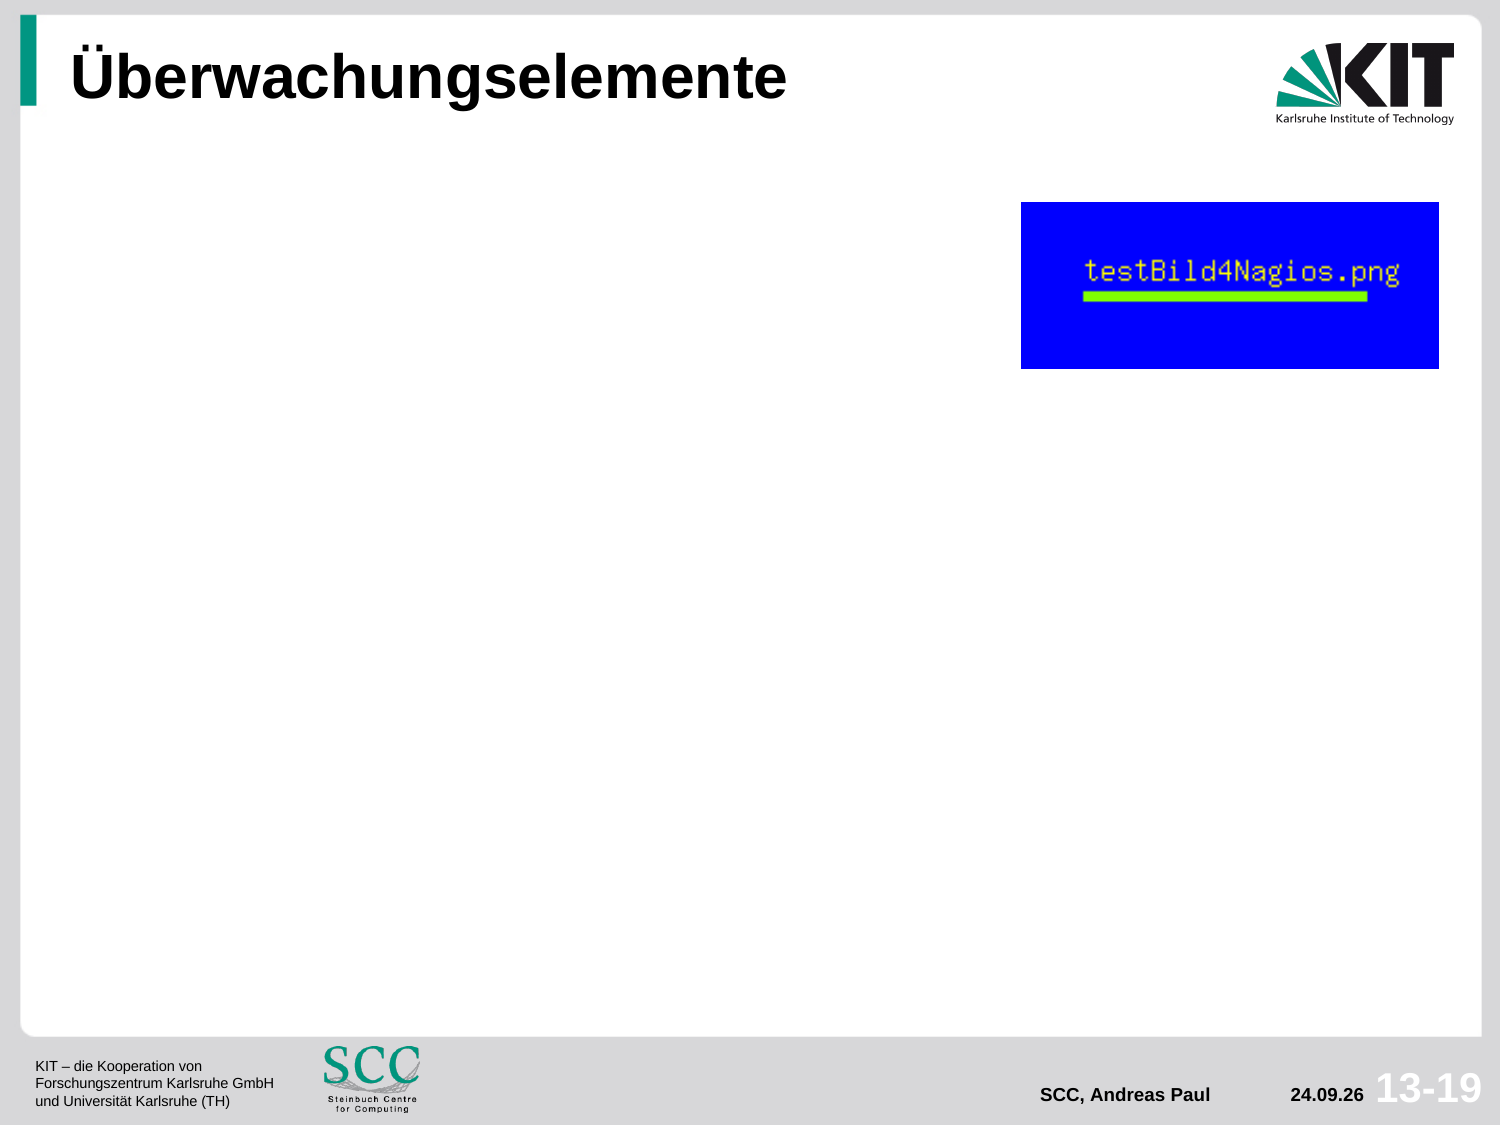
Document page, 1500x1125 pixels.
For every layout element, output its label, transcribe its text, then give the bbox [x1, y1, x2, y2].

title Überwachungselemente [70, 0, 1126, 150]
picture [0, 0, 1500, 1125]
